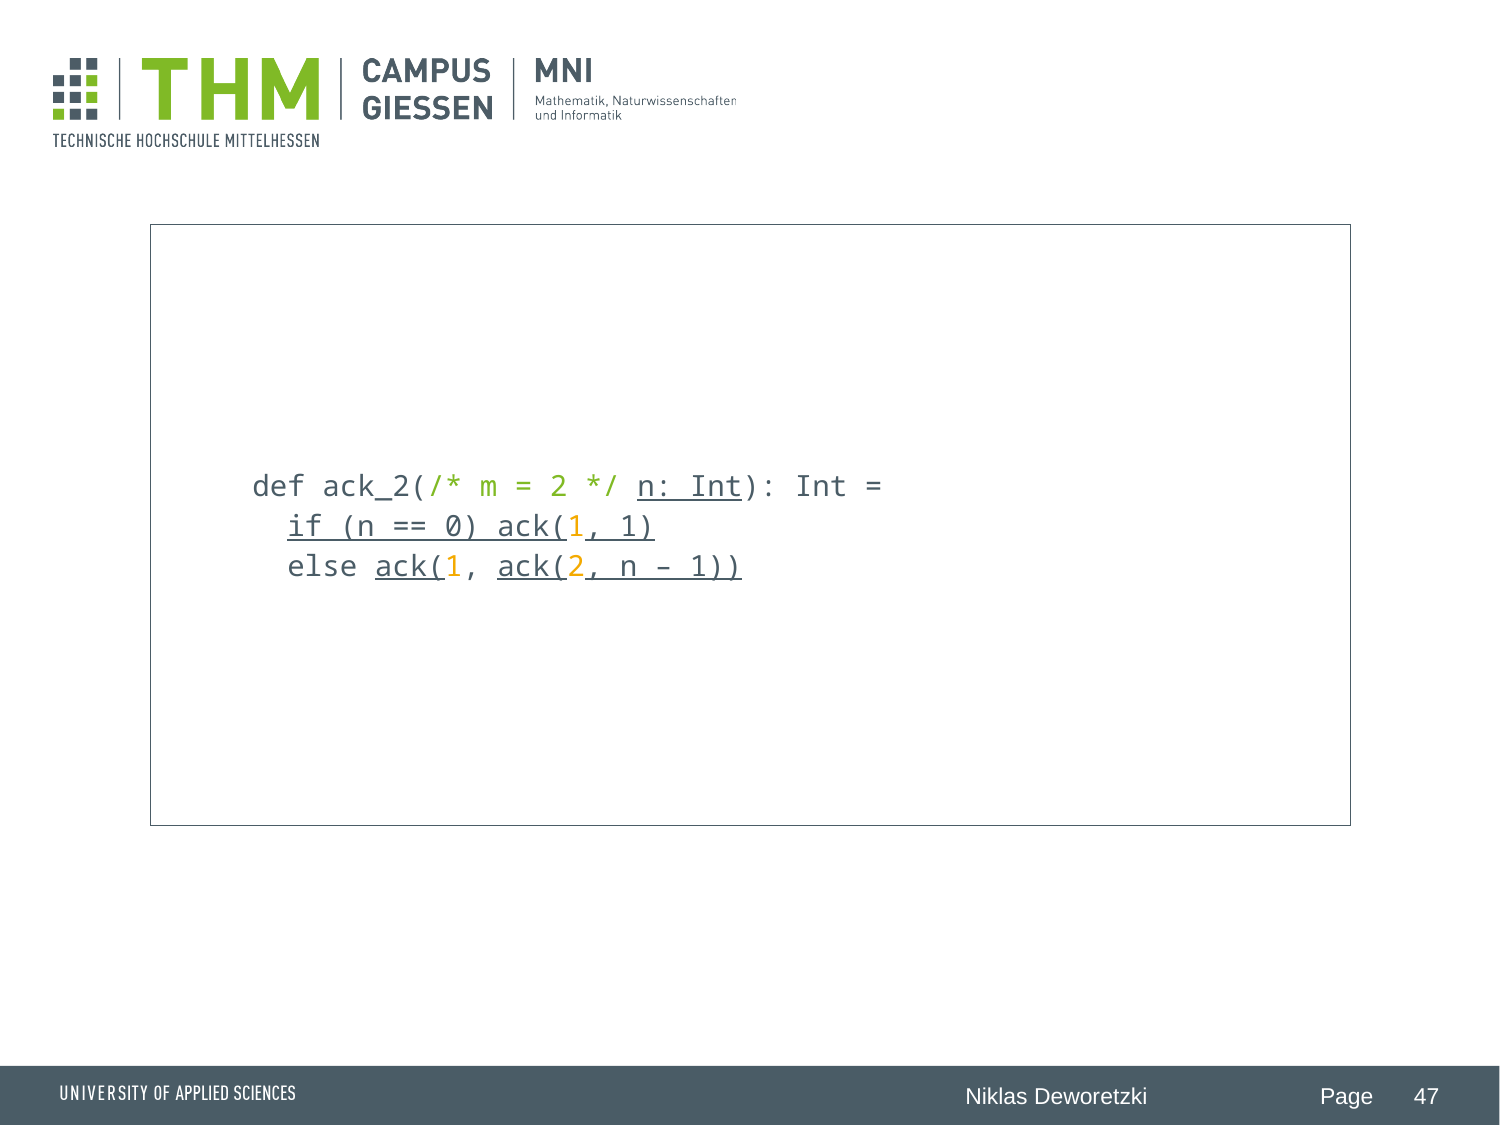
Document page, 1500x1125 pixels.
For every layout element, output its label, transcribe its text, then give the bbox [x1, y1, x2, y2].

picture [59, 1082, 296, 1104]
picture [53, 58, 736, 147]
text_box def ack_2(/* m = 2 */ n: Int): Int = if (n == 0) ack(1, 1) else ack(1, ack(2, n – 1)) [150, 224, 1351, 826]
slide_number <number> [1376, 1073, 1455, 1118]
